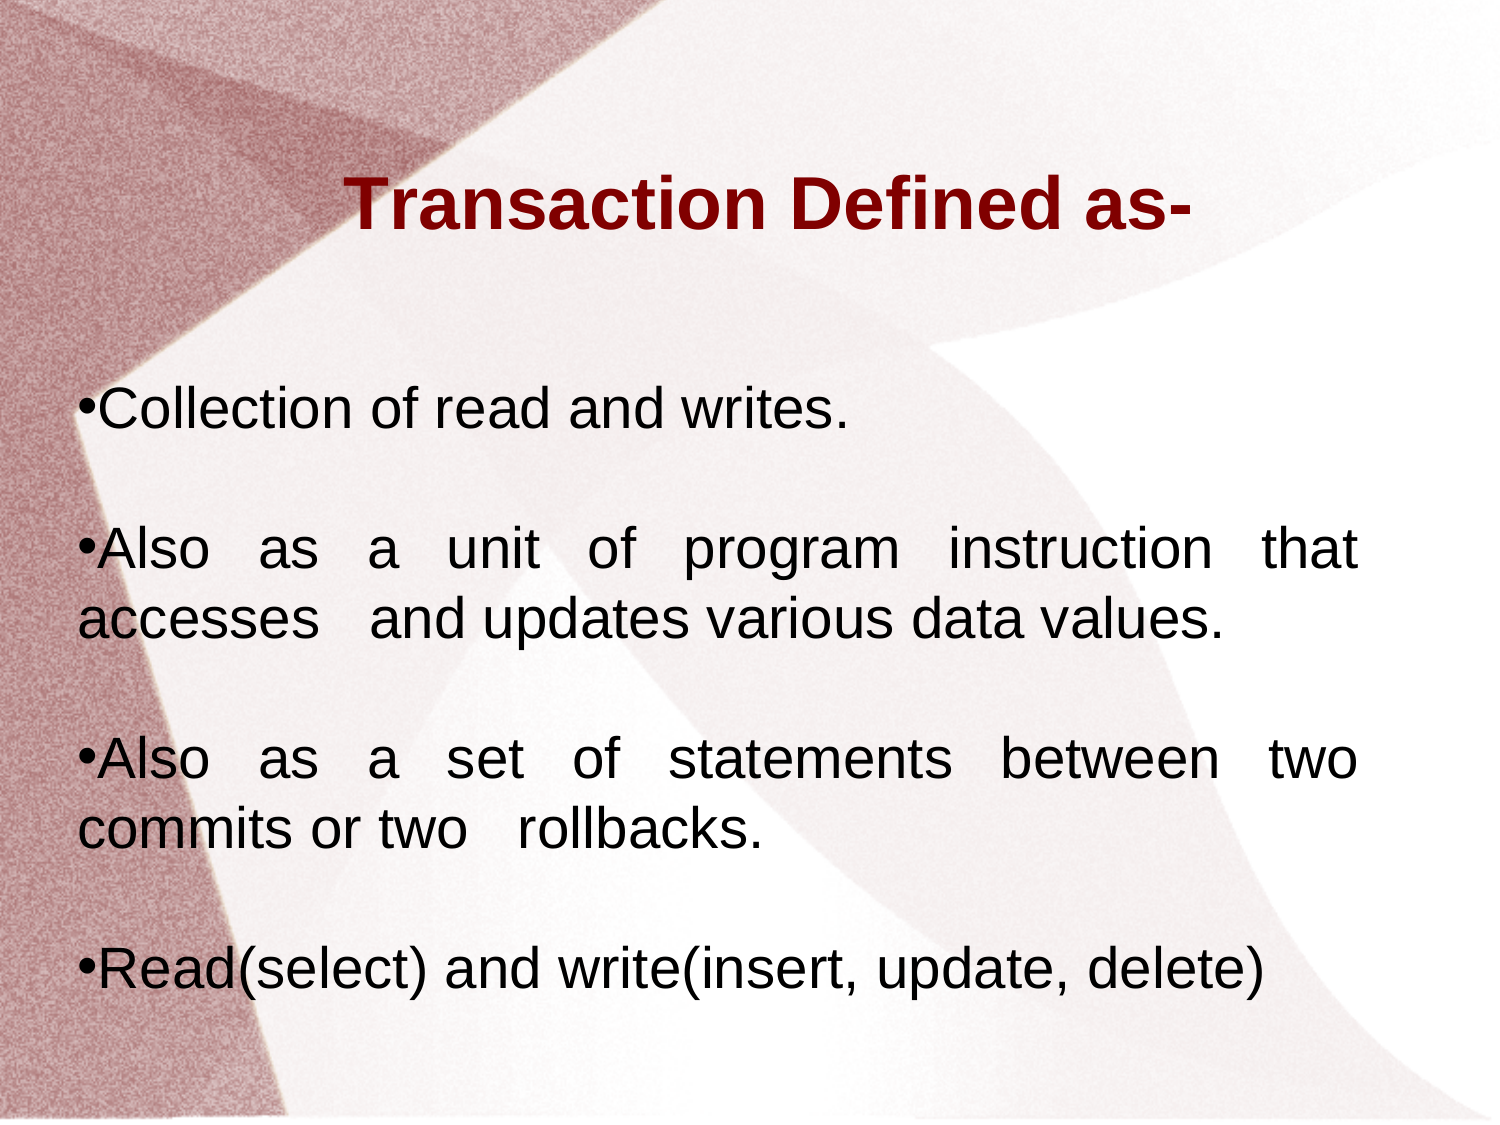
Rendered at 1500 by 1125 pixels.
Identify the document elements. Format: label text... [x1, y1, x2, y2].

picture [0, 0, 1500, 1125]
text_box Transaction Defined as- [112, 146, 1425, 253]
text_box Collection of read and writes. Also as a unit of program instruction that accesses and updates various data values. Also as a set of statements between two commits or two rollbacks. Read(select) and write(insert, update, delete) [62, 362, 1375, 1009]
